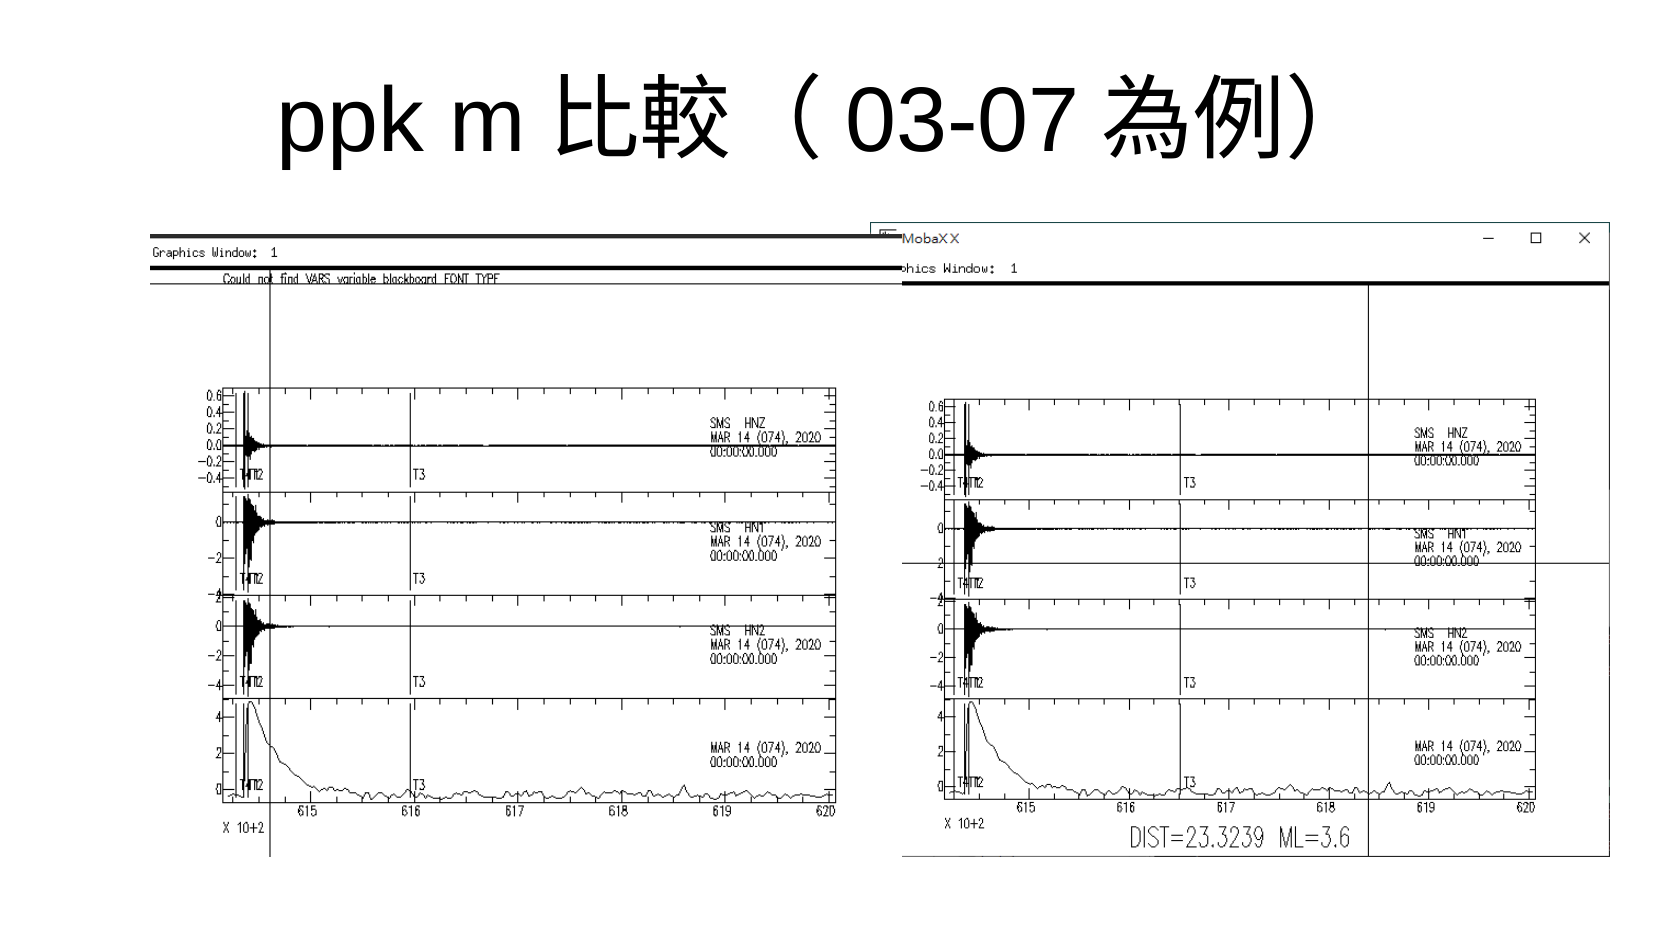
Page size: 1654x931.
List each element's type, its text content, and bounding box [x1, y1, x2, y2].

title ppk m比較（03-07為例） [82, 37, 1571, 193]
picture [150, 222, 1610, 857]
